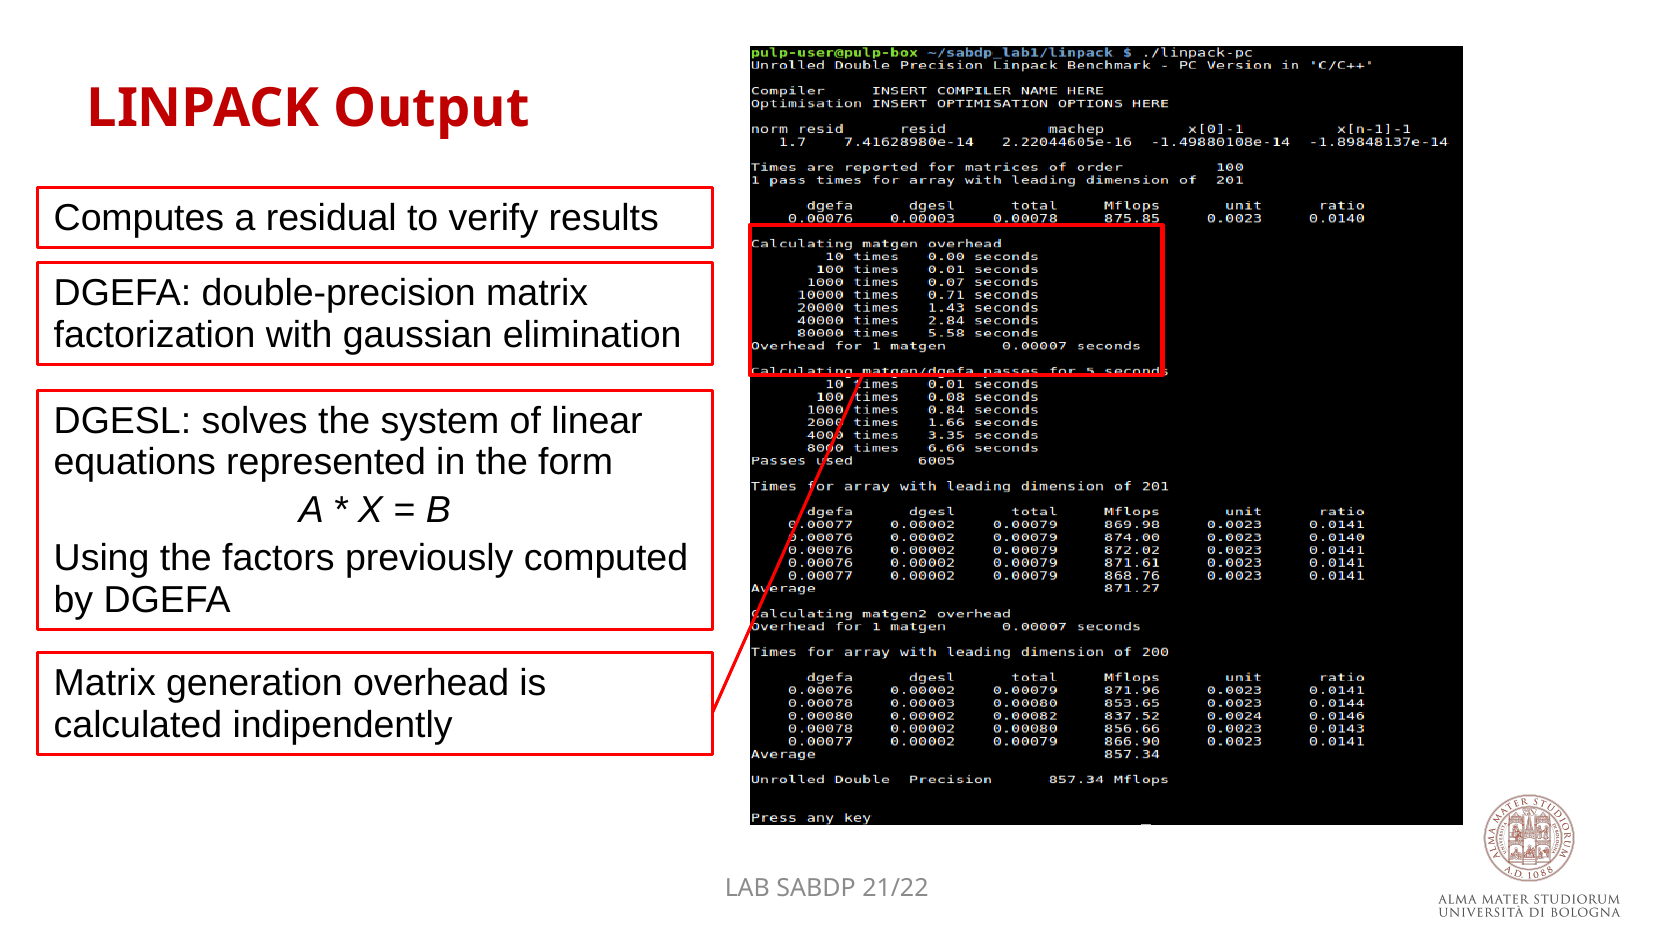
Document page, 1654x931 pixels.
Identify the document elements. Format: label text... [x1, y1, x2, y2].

text_box Computes a residual to verify results [37, 187, 713, 248]
picture [752, 227, 1160, 373]
text_box LAB SABDP 21/22 [547, 862, 1106, 912]
text_box Matrix generation overhead is calculated indipendently [37, 652, 713, 755]
picture [750, 46, 1463, 64]
text_box DGEFA: double-precision matrix factorization with gaussian elimination [37, 262, 713, 365]
text_box DGESL: solves the system of linear equations represented in the form A * X = B Using the factors previously computed by DGEFA [37, 390, 713, 630]
title LINPACK Output [71, 64, 1595, 143]
picture [750, 143, 1648, 931]
picture [750, 377, 859, 622]
